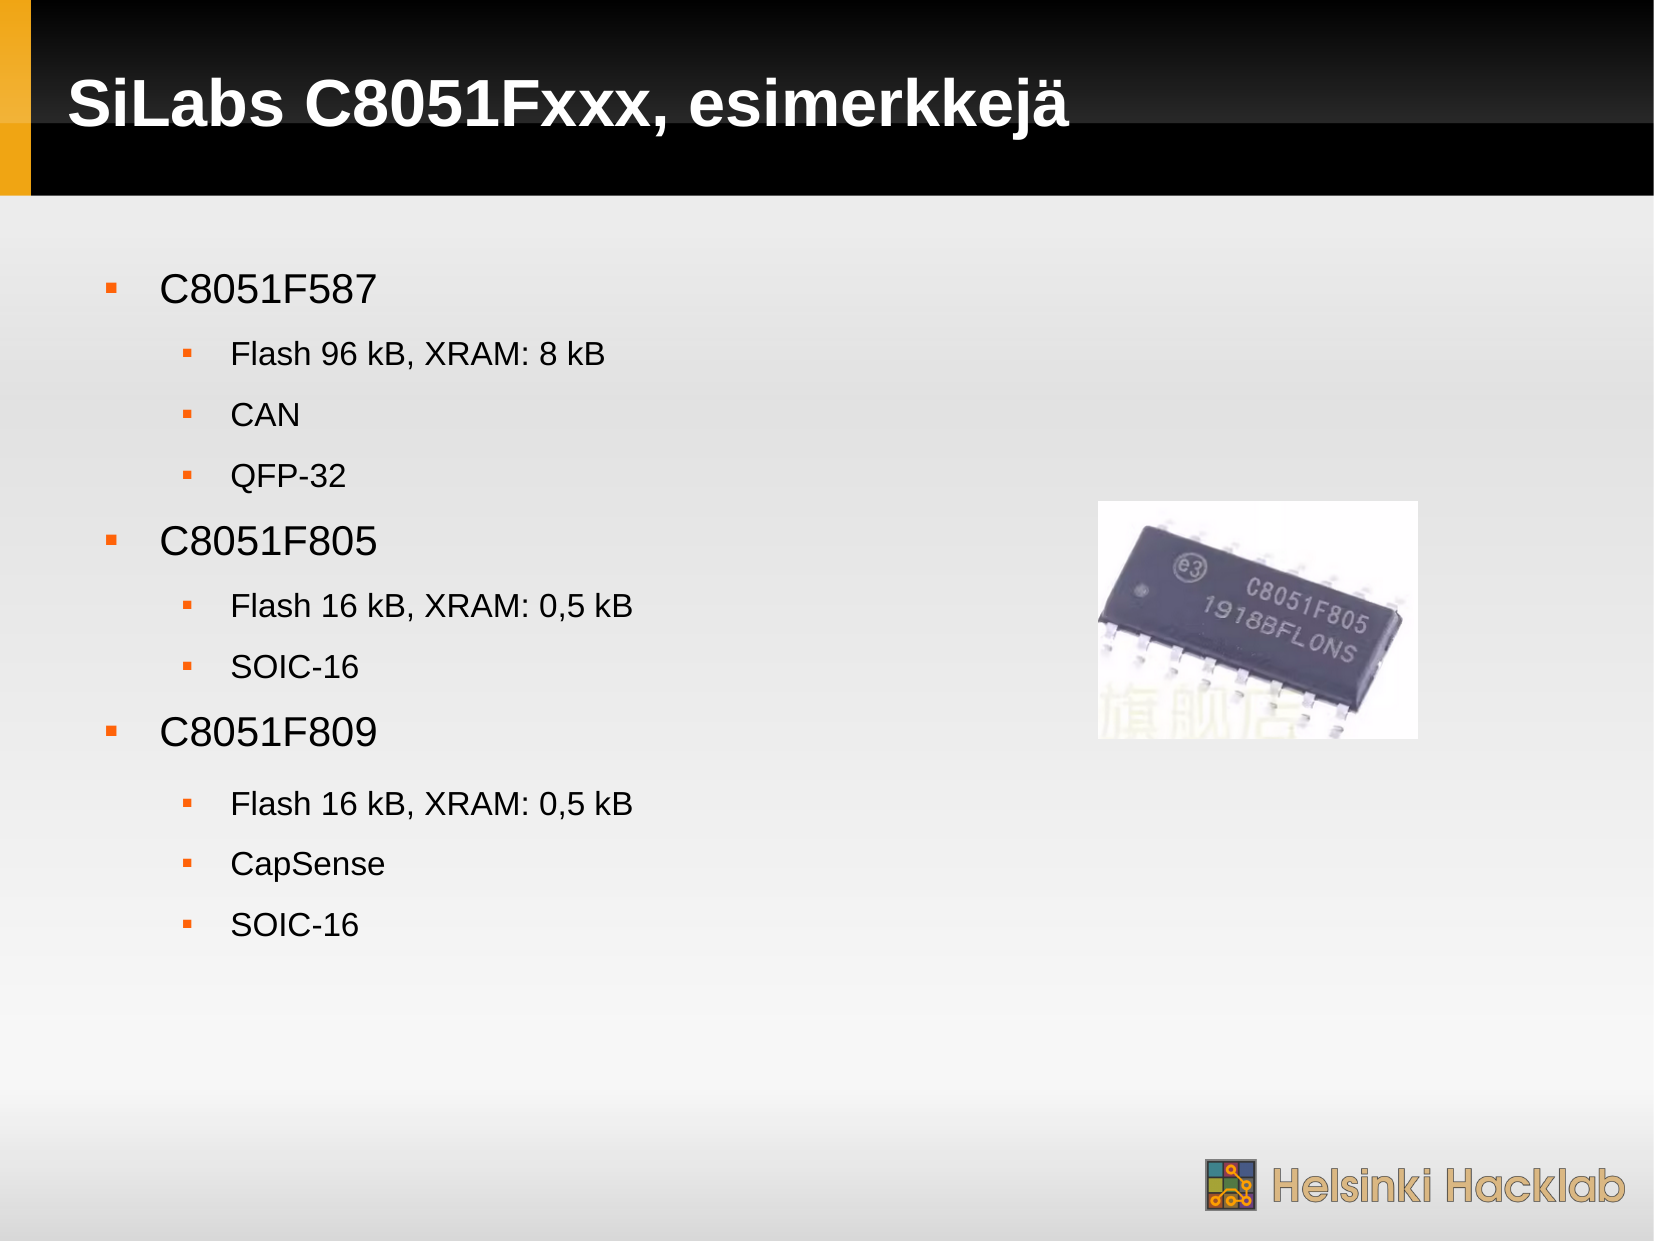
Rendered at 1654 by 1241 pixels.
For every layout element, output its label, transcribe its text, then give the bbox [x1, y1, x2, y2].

picture [0, 0, 1654, 1241]
list C8051F587 Flash 96 kB, XRAM: 8 kB CAN QFP-32 C8051F805 Flash 16 kB, XRAM: 0,5 kB SOIC-16 C8051F809 Flash 16 kB, XRAM: 0,5 kB CapSense SOIC-16 [88, 265, 1093, 1160]
title SiLabs C8051Fxxx, esimerkkejä [67, 0, 1556, 208]
